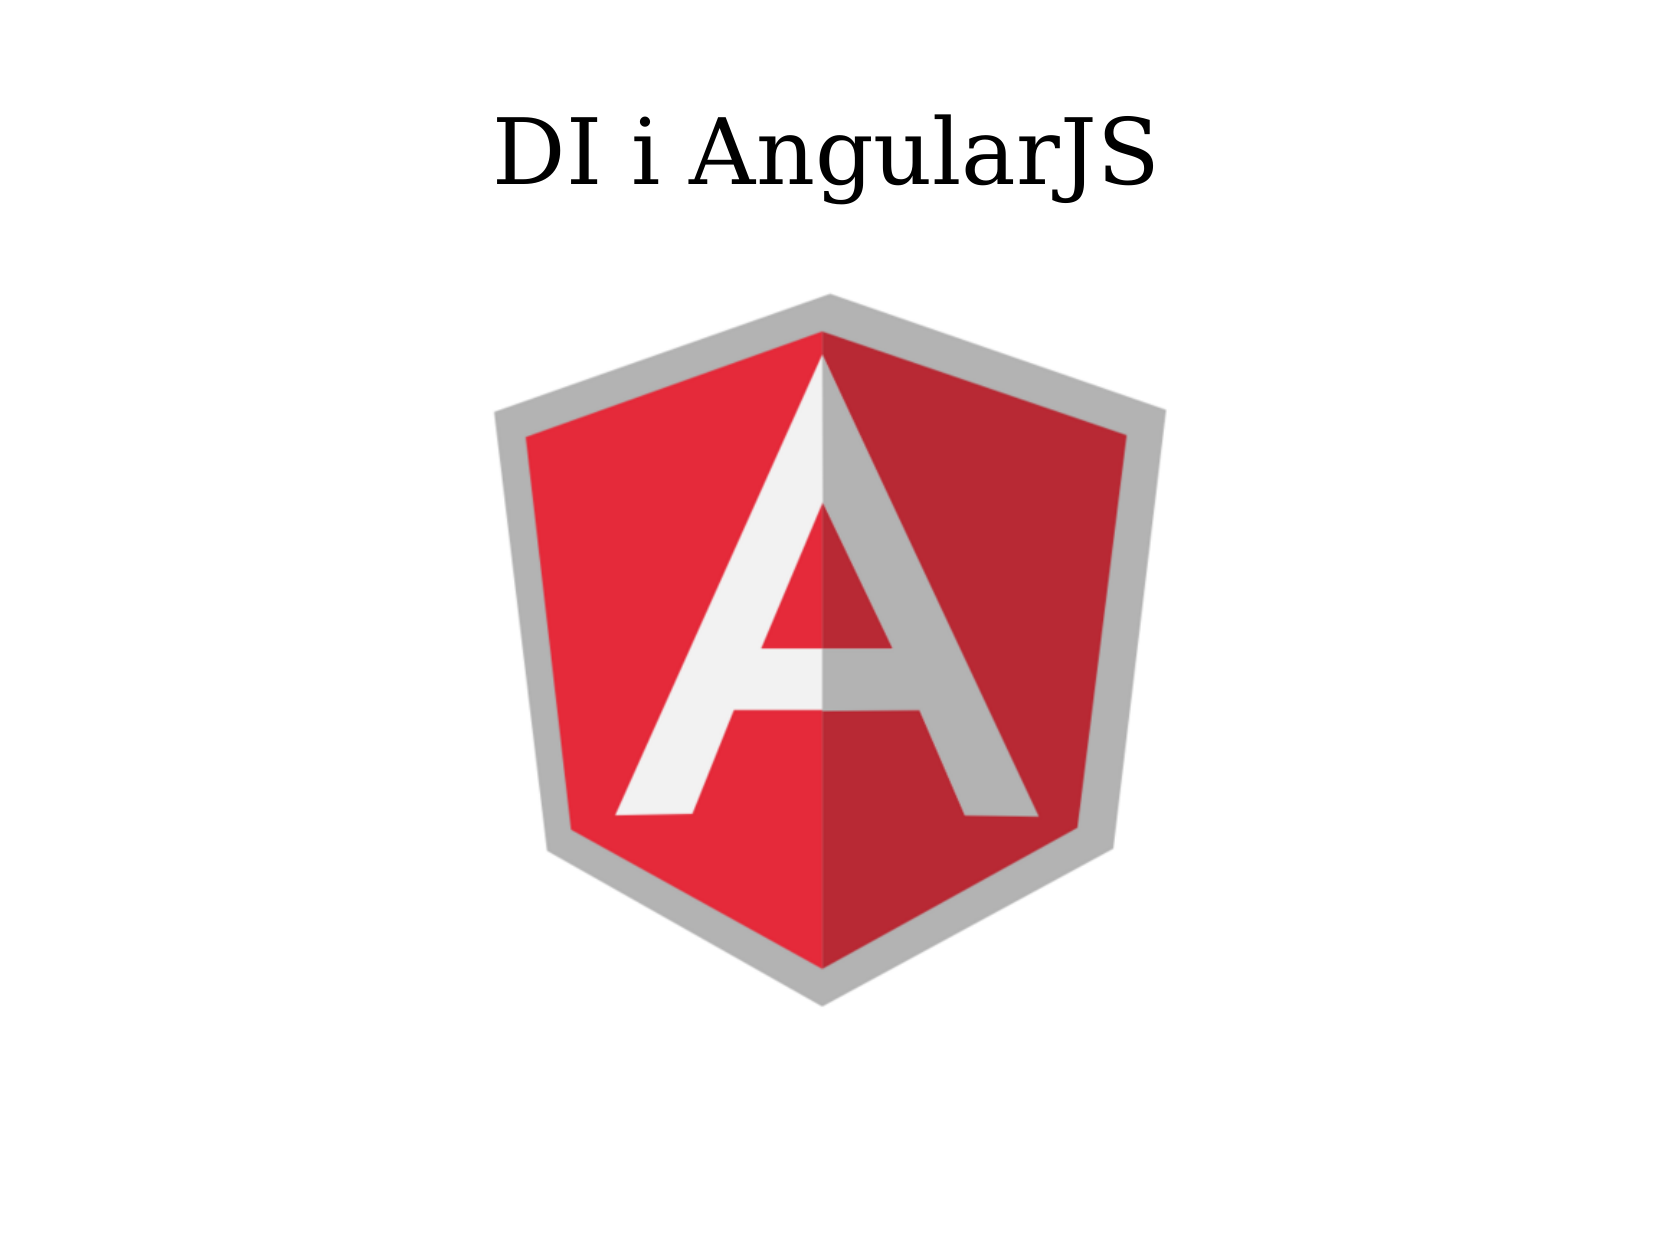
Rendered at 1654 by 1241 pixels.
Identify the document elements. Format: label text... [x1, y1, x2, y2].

title DI i AngularJS [82, 49, 1571, 257]
picture [467, 290, 1187, 1010]
